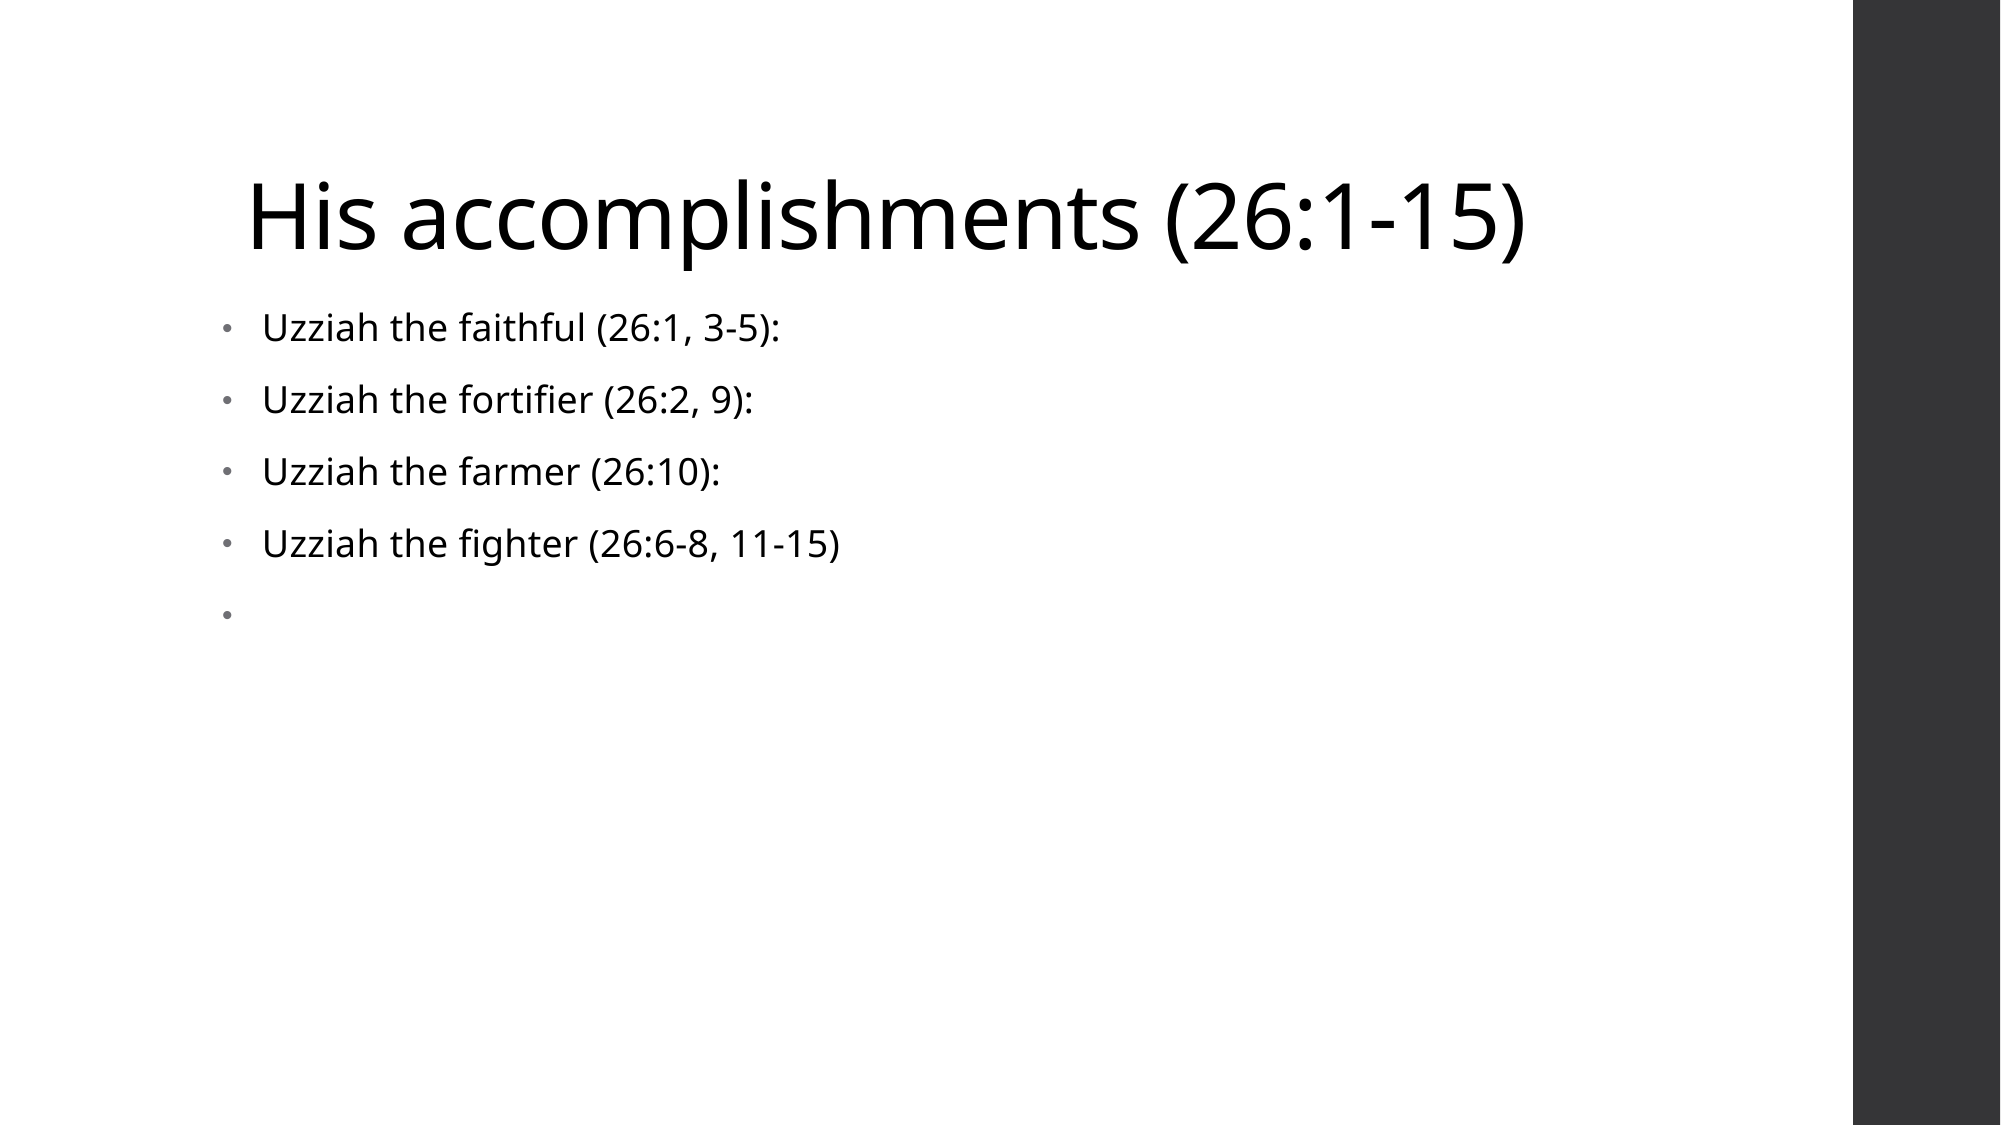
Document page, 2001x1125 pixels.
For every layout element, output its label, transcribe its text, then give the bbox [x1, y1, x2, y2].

list Uzziah the faithful (26:1, 3-5): Uzziah the fortifier (26:2, 9): Uzziah the farmer (26:10): Uzziah the fighter (26:6-8, 11-15) [206, 299, 1617, 1014]
title His accomplishments (26:1-15) [206, 60, 1797, 278]
